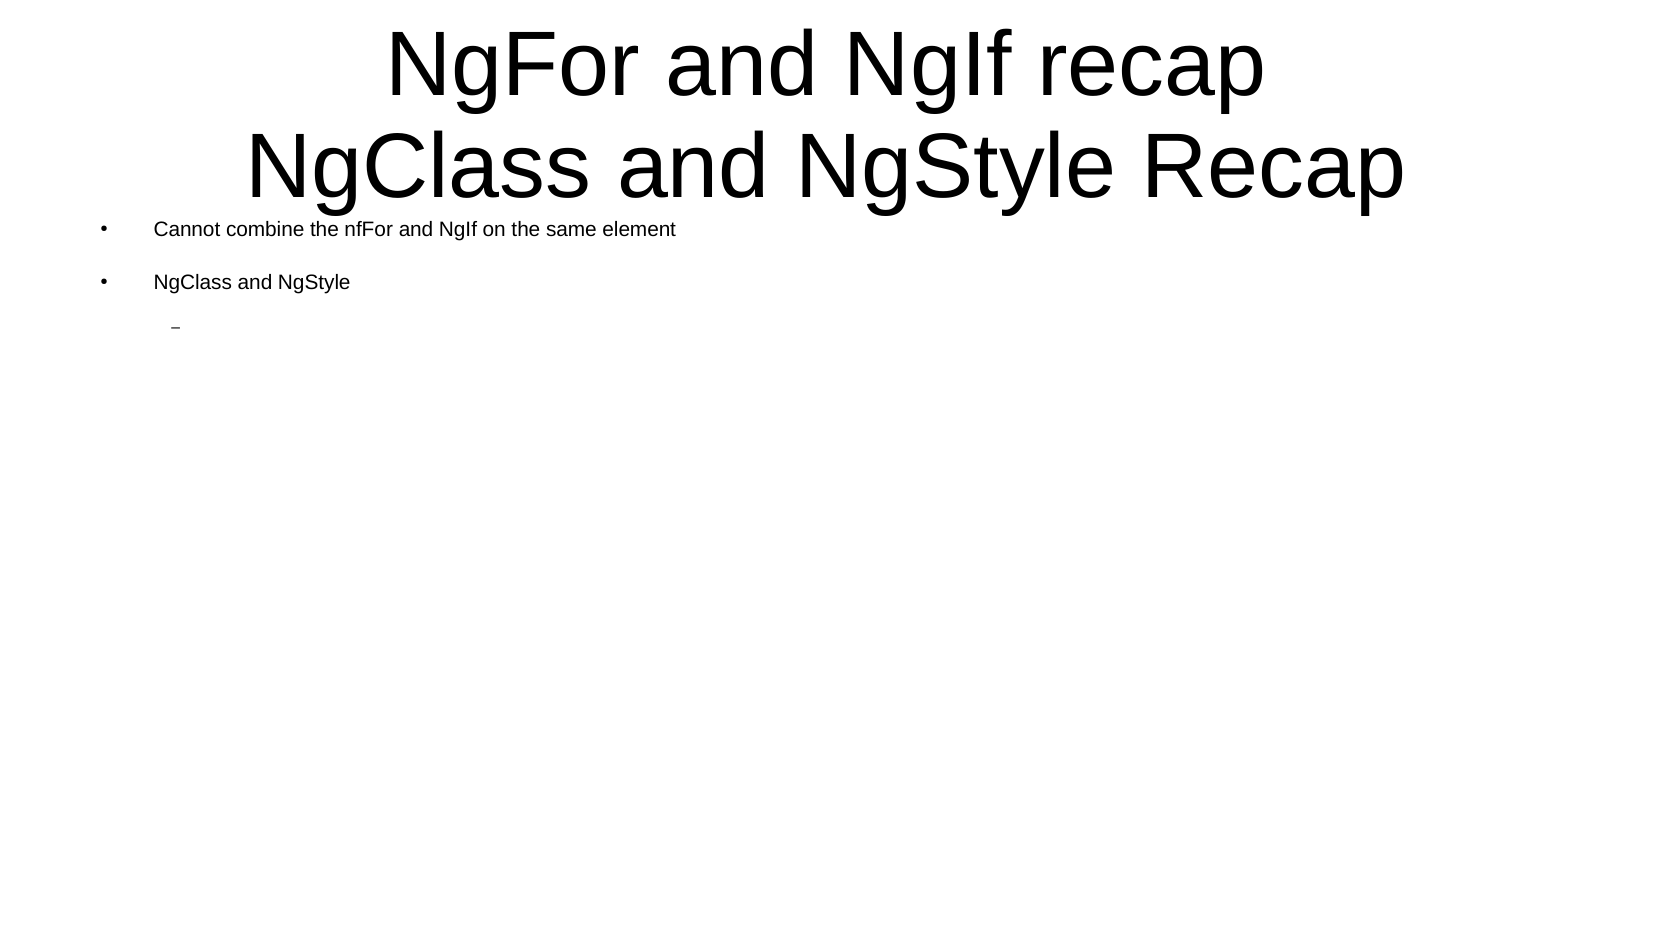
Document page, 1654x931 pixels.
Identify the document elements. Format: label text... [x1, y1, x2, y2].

title NgFor and NgIf recap NgClass and NgStyle Recap [82, 28, 1571, 201]
list Cannot combine the nfFor and NgIf on the same element NgClass and NgStyle [82, 217, 1576, 901]
